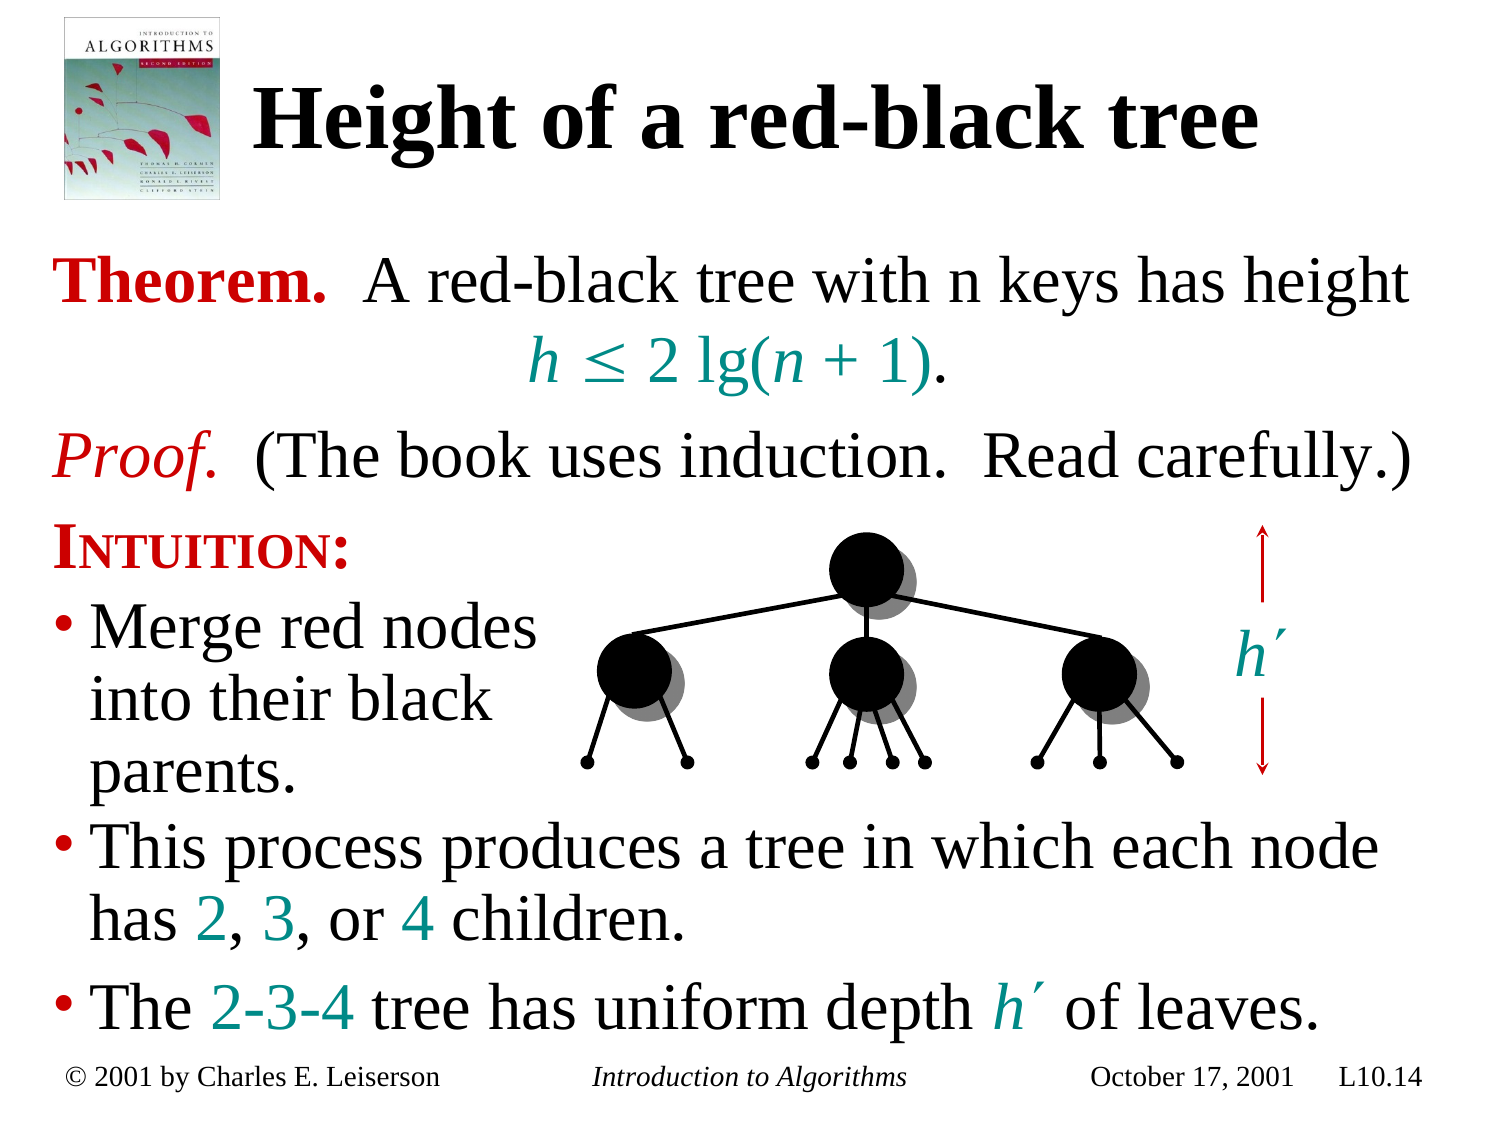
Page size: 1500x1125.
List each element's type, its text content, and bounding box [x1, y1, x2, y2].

title Height of a red-black tree [237, 24, 1475, 213]
text_box The 2-3-4 tree has uniform depth h of leaves. [37, 954, 1337, 1051]
text_box This process produces a tree in which each node has 2, 3, or 4 children. [37, 803, 1413, 963]
text_box h [1219, 602, 1306, 698]
text_box INTUITION: Merge red nodes into their black parents. [37, 503, 563, 815]
text_box Proof. (The book uses induction. Read carefully.) [37, 403, 1430, 499]
text_box [829, 637, 904, 712]
text_box Introduction to Algorithms [577, 1051, 923, 1101]
picture [64, 17, 220, 200]
text_box [597, 634, 672, 708]
text_box October 17, 2001 L10.<number> [982, 1049, 1438, 1101]
text_box [829, 533, 904, 607]
text_box [1062, 637, 1137, 711]
text_box Theorem. A red-black tree with n keys has height h  2 lg(n + 1). [37, 228, 1441, 404]
